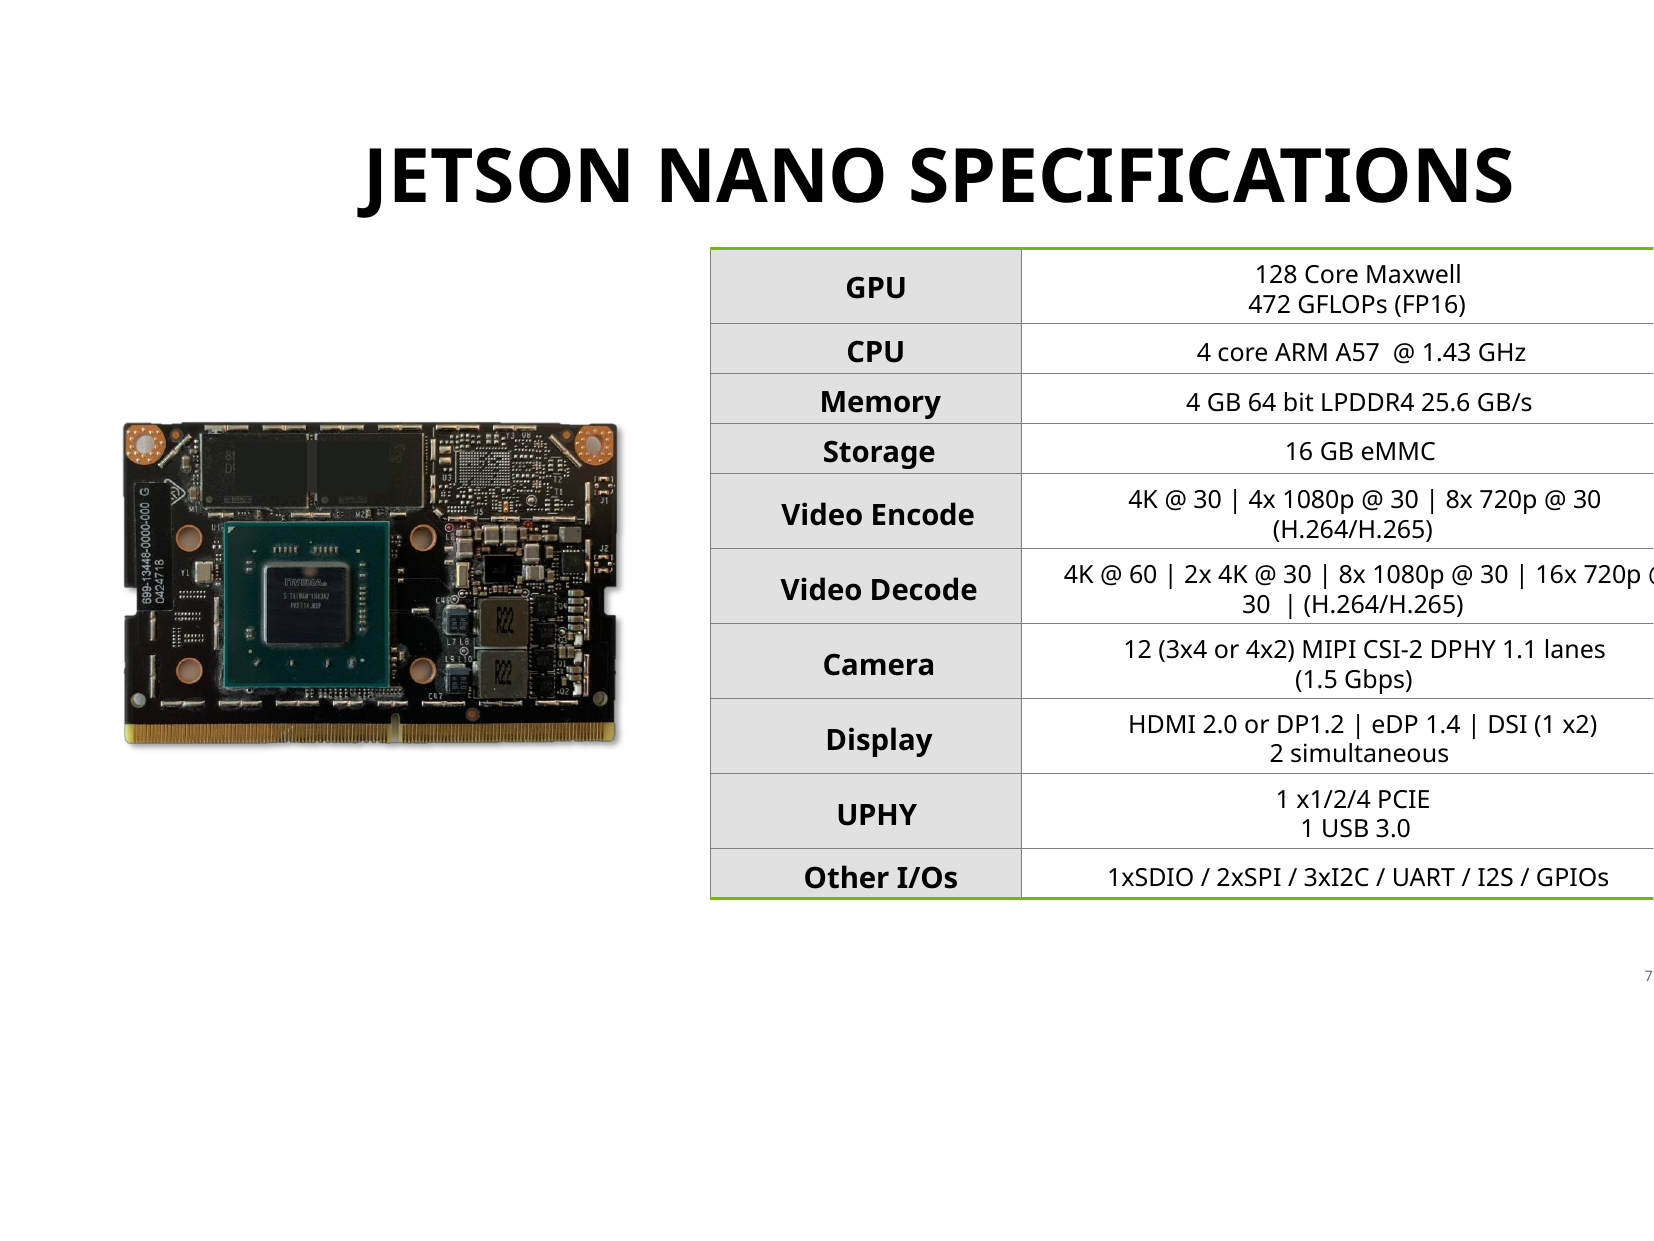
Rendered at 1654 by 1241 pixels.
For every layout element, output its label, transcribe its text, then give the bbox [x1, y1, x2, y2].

text_box [0, 0, 1654, 1013]
text_box Video Encode [781, 494, 967, 529]
text_box [711, 474, 1021, 548]
text_box 7 [1644, 965, 1654, 983]
text_box 128 Core Maxwell [1255, 256, 1452, 286]
text_box 1 USB 3.0 [1300, 811, 1407, 841]
text_box [1022, 324, 1654, 373]
text_box 472 GFLOPs (FP16) [1248, 286, 1458, 316]
text_box Other I/Os [803, 856, 944, 891]
text_box 4K @ 30 | 4x 1080p @ 30 | 8x 720p @ 30 [1128, 481, 1586, 511]
text_box 16 GB eMMC [1284, 434, 1422, 464]
text_box [711, 549, 1021, 623]
text_box [1022, 549, 1654, 623]
text_box UPHY [836, 794, 912, 829]
text_box [711, 424, 1021, 473]
text_box 4K @ 60 | 2x 4K @ 30 | 8x 1080p @ 30 | 16x 720p @ [1064, 556, 1650, 586]
text_box Camera [822, 644, 927, 679]
text_box [1022, 250, 1654, 323]
text_box [711, 849, 1021, 897]
text_box [711, 324, 1021, 373]
text_box Video Decode [780, 569, 968, 604]
text_box 4 GB 64 bit LPDDR4 25.6 GB/s [1186, 384, 1521, 414]
text_box [1022, 699, 1654, 773]
text_box GPU [845, 267, 903, 302]
text_box HDMI 2.0 or DP1.2 | eDP 1.4 | DSI (1 x2) [1128, 706, 1578, 736]
text_box [711, 699, 1021, 773]
text_box [711, 774, 1021, 848]
text_box [1022, 849, 1654, 897]
text_box (H.264/H.265) [1272, 511, 1441, 541]
text_box 12 (3x4 or 4x2) MIPI CSI-2 DPHY 1.1 lanes [1123, 631, 1591, 661]
picture [60, 381, 687, 793]
text_box 1 x1/2/4 PCIE [1275, 781, 1431, 811]
text_box [1022, 374, 1654, 423]
text_box Display [825, 719, 923, 754]
text_box [711, 250, 1021, 323]
text_box [711, 374, 1021, 423]
text_box 1xSDIO / 2xSPI / 3xI2C / UART / I2S / GPIOs [1107, 859, 1600, 889]
text_box 30 | (H.264/H.265) [1242, 586, 1472, 616]
text_box [1022, 774, 1654, 848]
text_box 4 core ARM A57 @ 1.43 GHz [1196, 334, 1513, 364]
text_box [1022, 624, 1654, 698]
text_box Memory [819, 381, 929, 416]
text_box [1022, 474, 1654, 548]
text_box [1022, 424, 1654, 473]
text_box [711, 624, 1021, 698]
text_box (1.5 Gbps) [1295, 661, 1412, 691]
text_box 2 simultaneous [1269, 736, 1438, 766]
text_box JETSON NANO SPECIFICATIONS [363, 122, 1437, 211]
text_box CPU [846, 331, 902, 366]
text_box Storage [822, 431, 926, 466]
